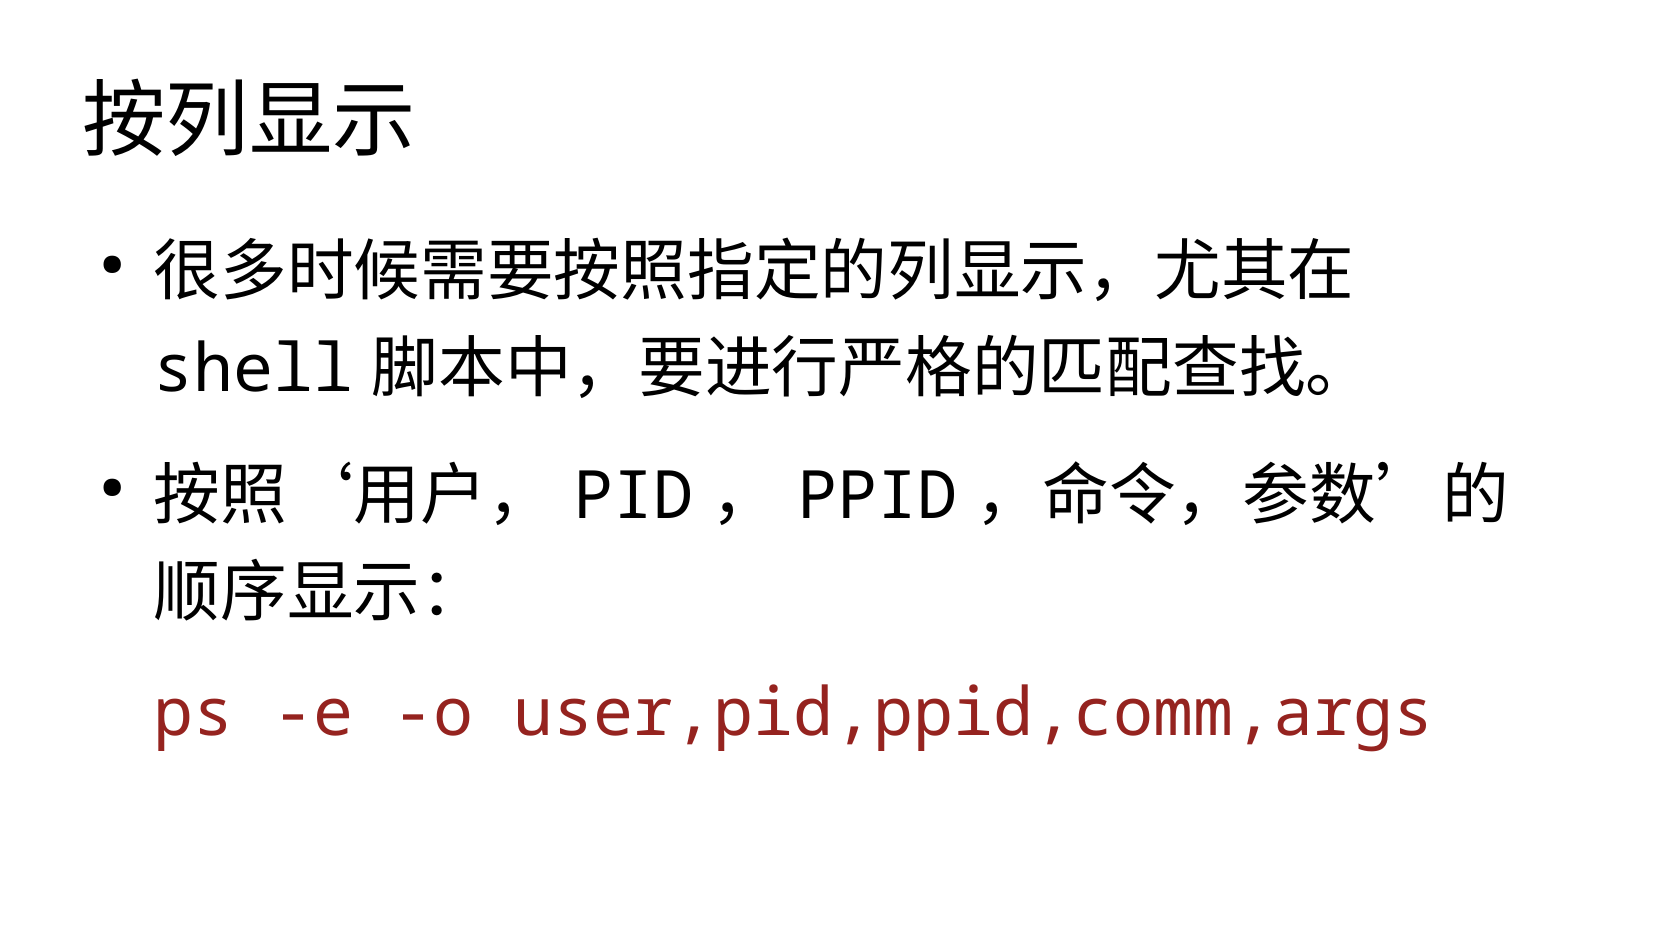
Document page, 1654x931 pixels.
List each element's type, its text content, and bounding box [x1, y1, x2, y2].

title 按列显示 [82, 37, 1571, 189]
list 很多时候需要按照指定的列显示，尤其在shell脚本中，要进行严格的匹配查找。 按照‘用户，PID，PPID，命令，参数’的顺序显示： ps -e -o user,pid,ppid,comm,args [82, 217, 1571, 886]
